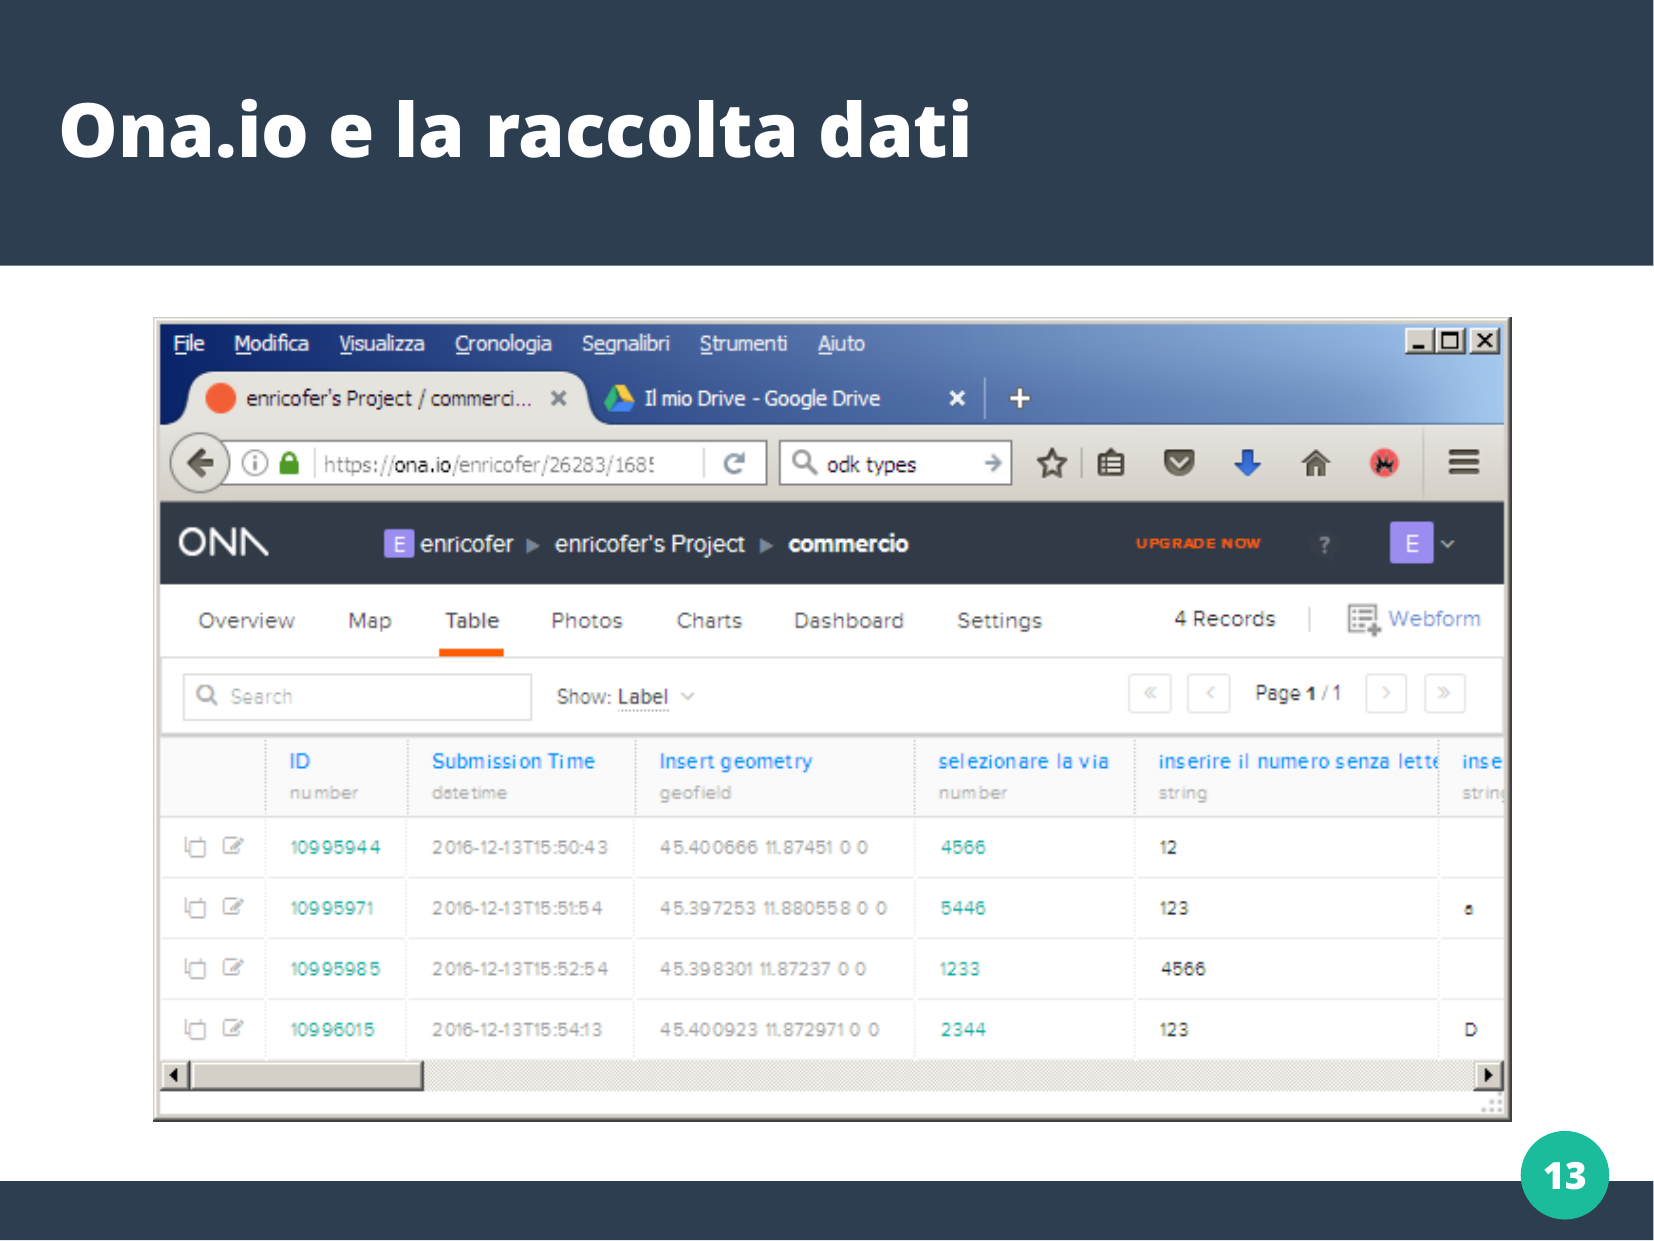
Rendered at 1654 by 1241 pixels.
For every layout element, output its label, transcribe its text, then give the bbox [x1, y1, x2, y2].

picture [153, 317, 1512, 1123]
title Ona.io e la raccolta dati [59, 49, 1595, 207]
